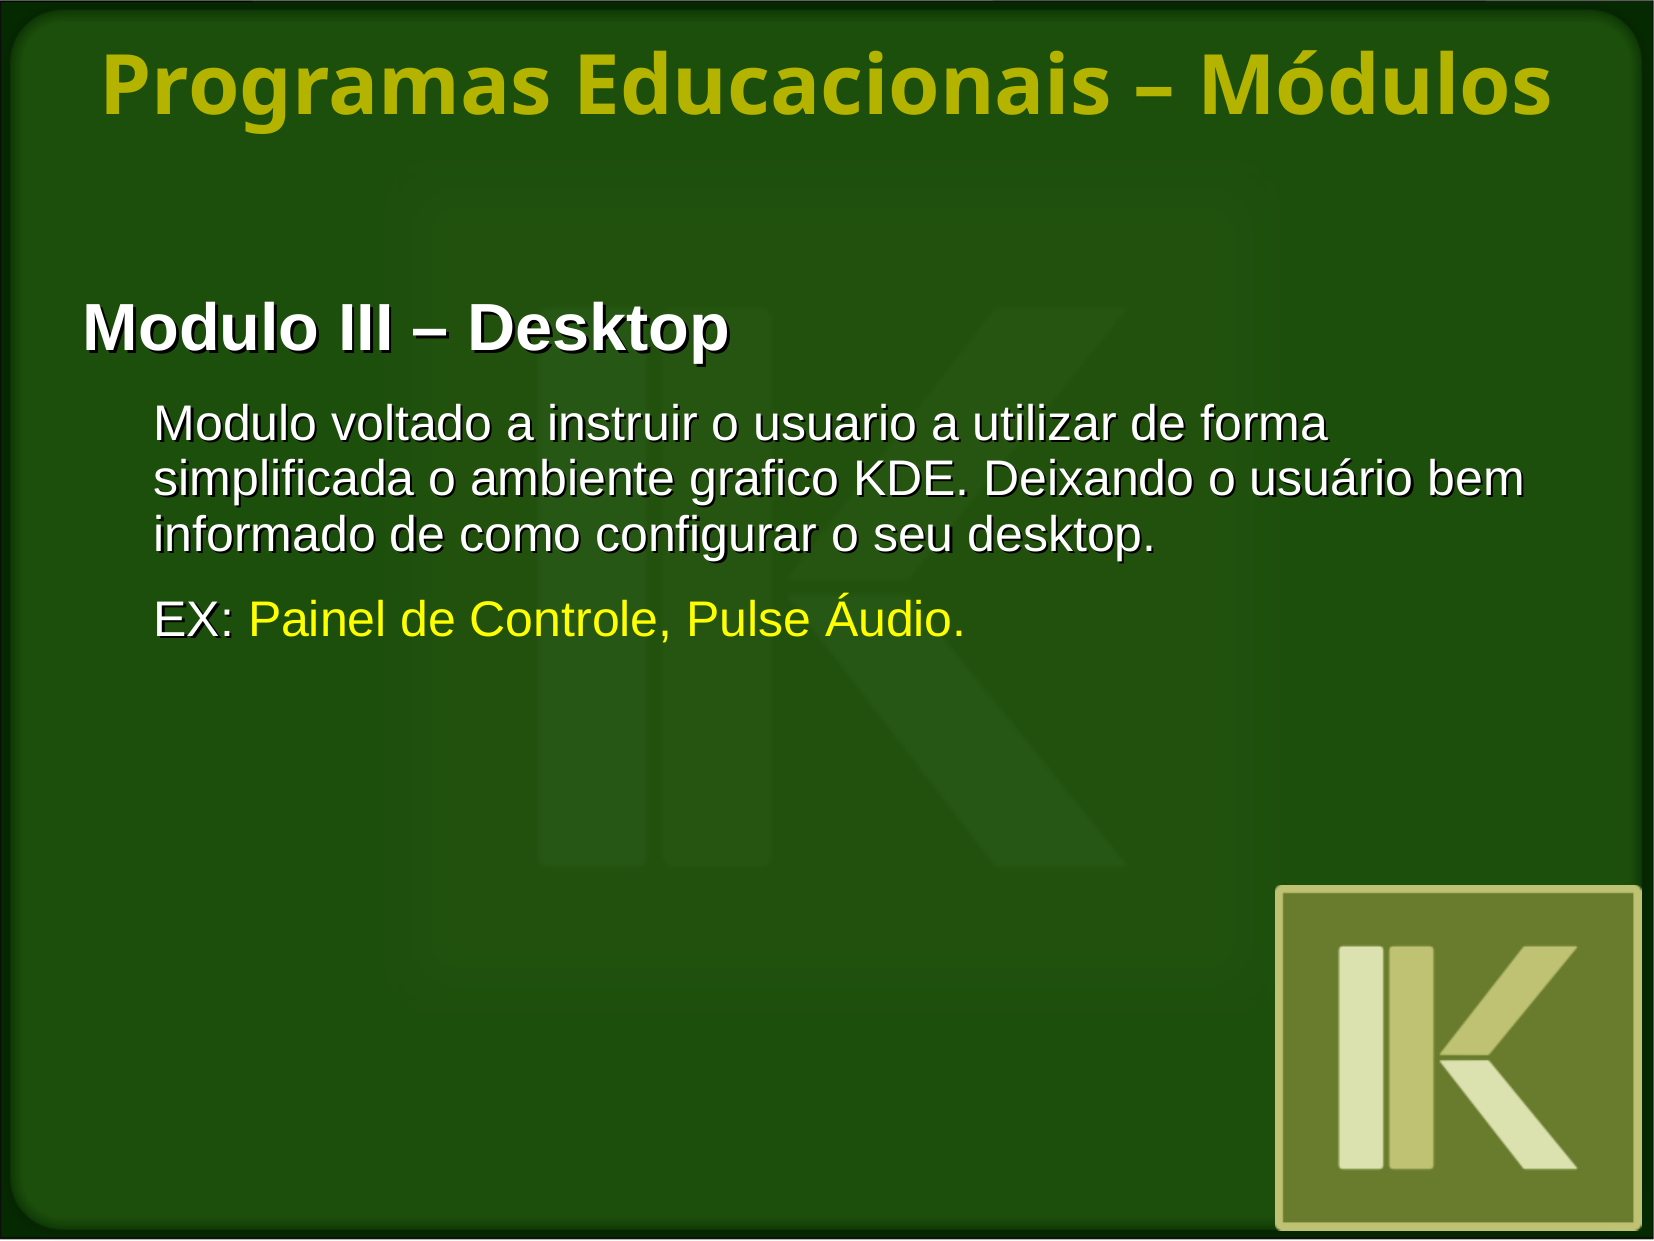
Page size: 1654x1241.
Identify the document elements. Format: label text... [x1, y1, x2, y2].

picture [0, 0, 1654, 1241]
title Programas Educacionais – Módulos [38, 16, 1615, 148]
list Modulo III – Desktop Modulo voltado a instruir o usuario a utilizar de forma simplificada o ambiente grafico KDE. Deixando o usuário bem informado de como configurar o seu desktop. EX: Painel de Controle, Pulse Áudio. [82, 290, 1571, 1093]
